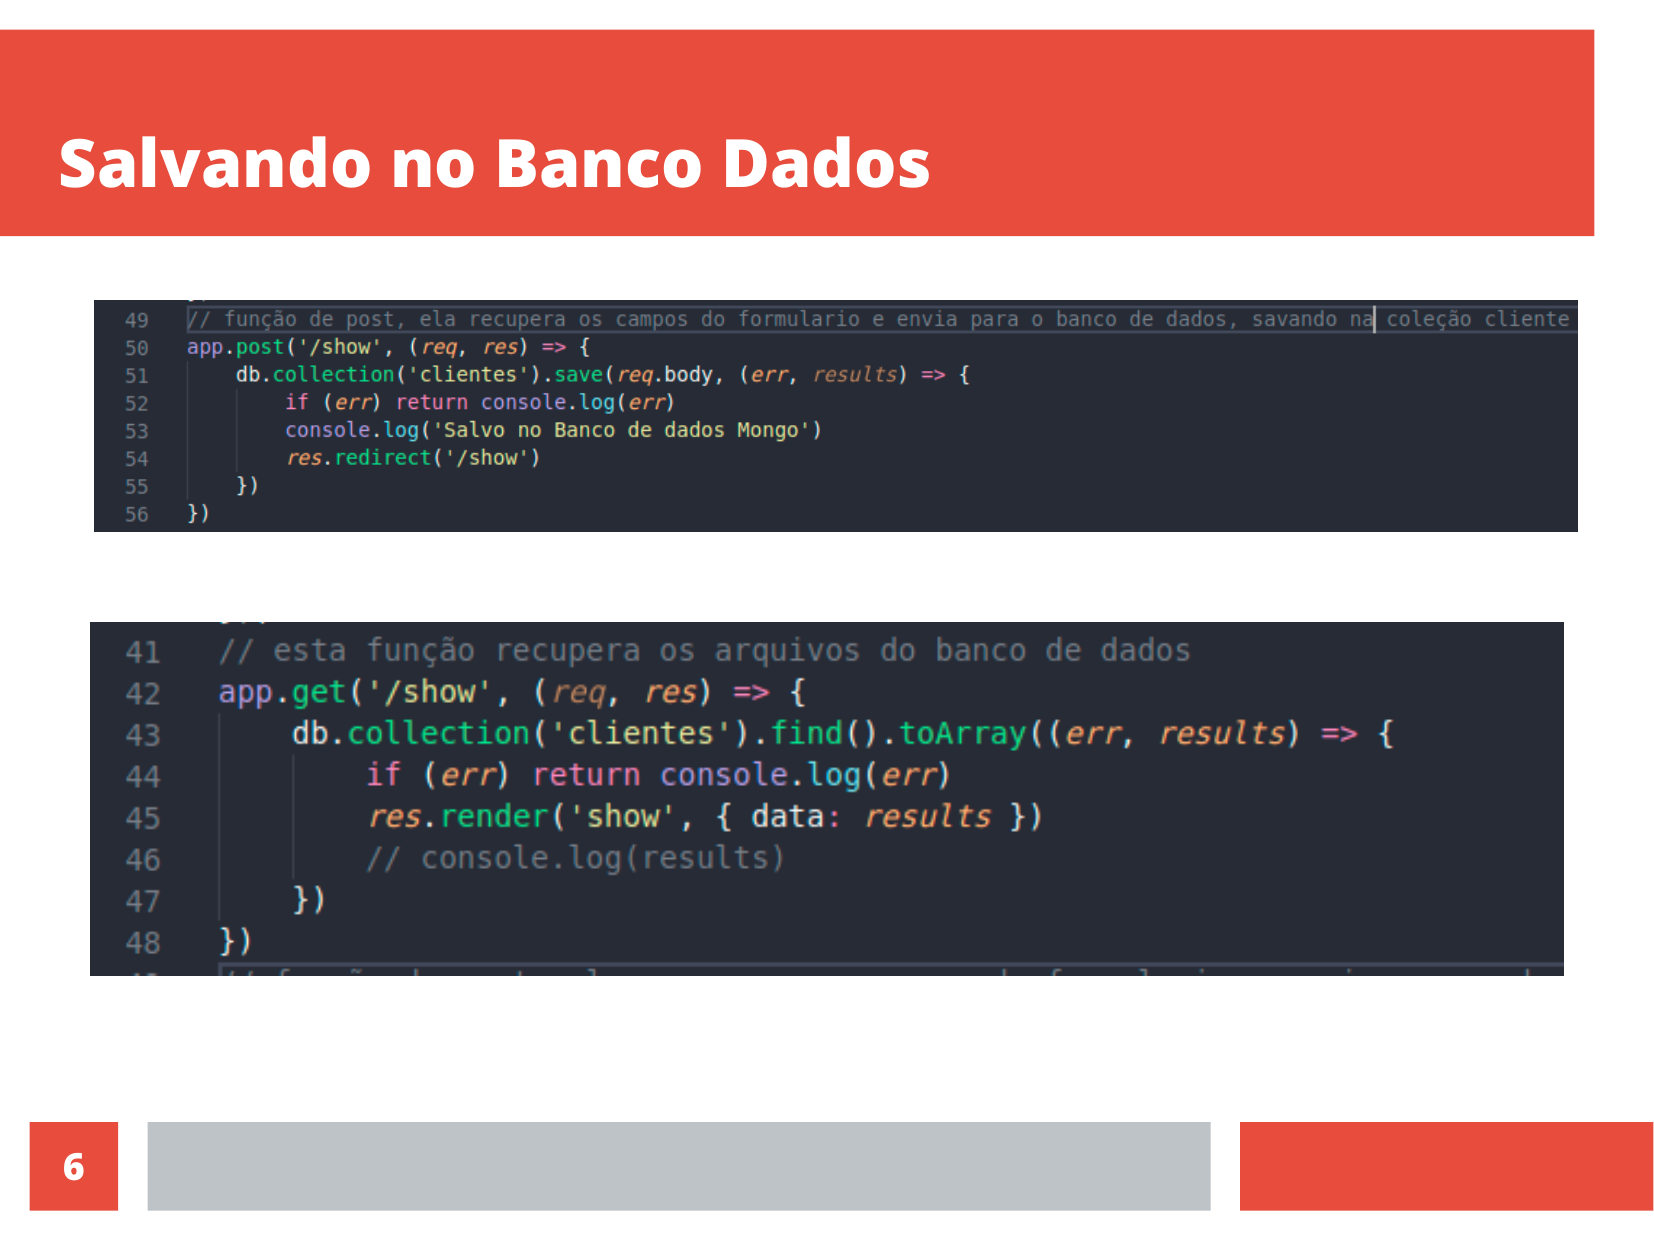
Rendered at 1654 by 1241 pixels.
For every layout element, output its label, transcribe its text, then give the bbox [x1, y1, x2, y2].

picture [94, 300, 1578, 532]
picture [90, 622, 1564, 976]
title Salvando no Banco Dados [59, 59, 1595, 207]
